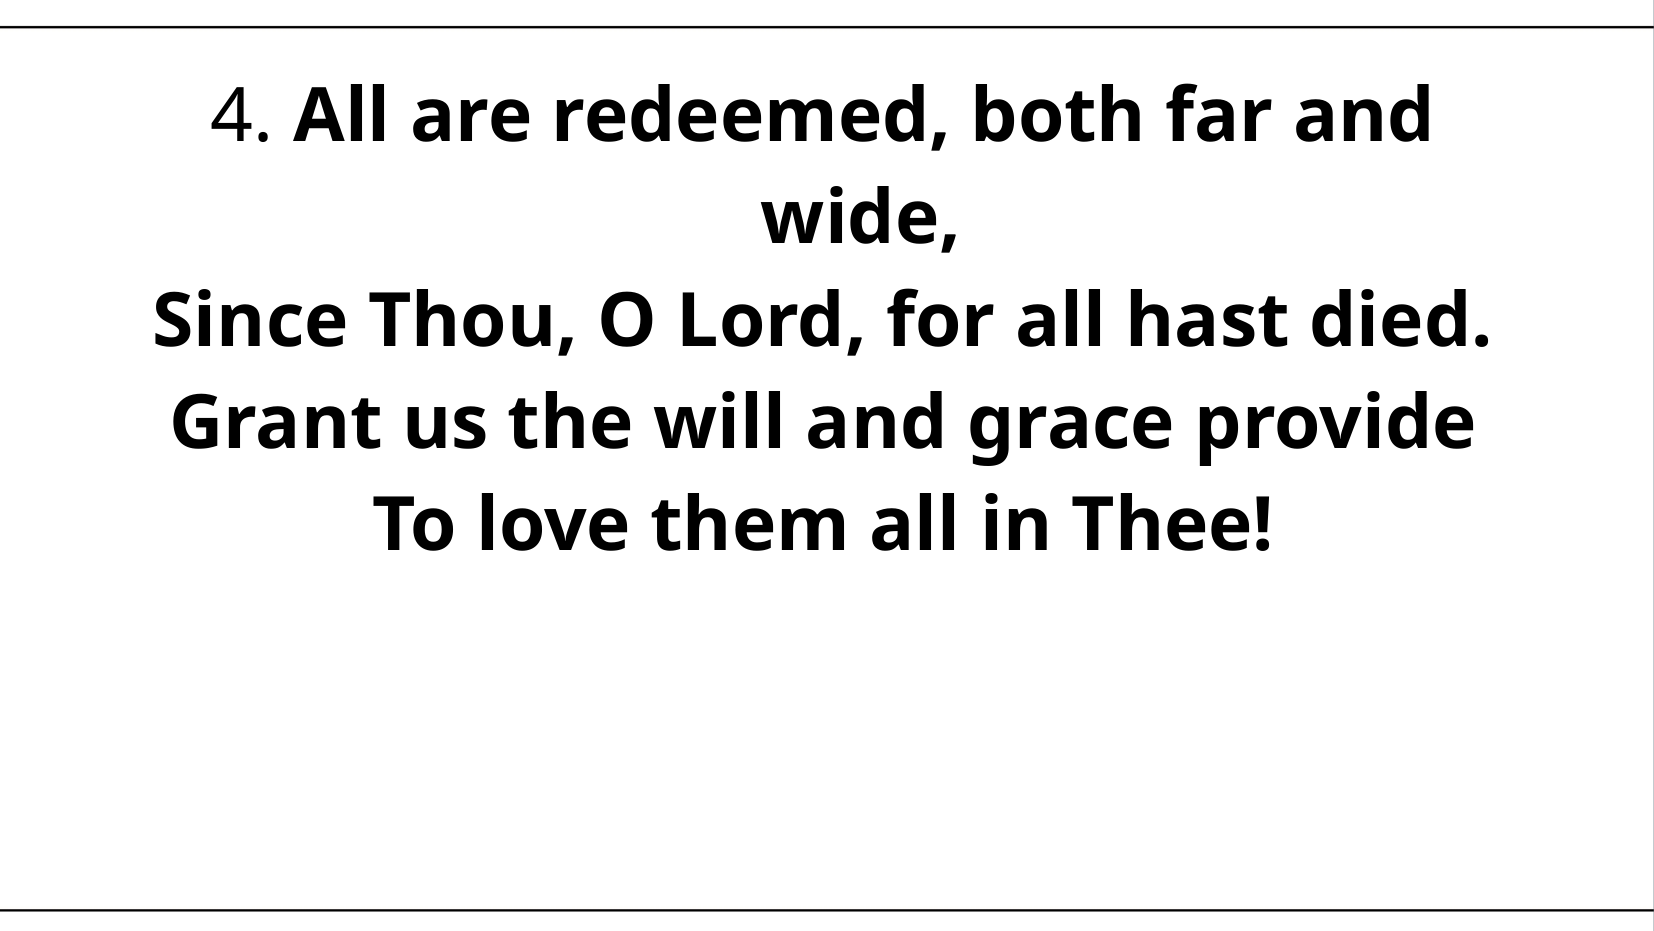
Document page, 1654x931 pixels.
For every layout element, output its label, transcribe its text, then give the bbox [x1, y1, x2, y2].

text_box 4. All are redeemed, both far and wide, Since Thou, O Lord, for all hast died. Grant us the will and grace provide To love them all in Thee! [103, 53, 1544, 468]
picture [0, 0, 1654, 931]
